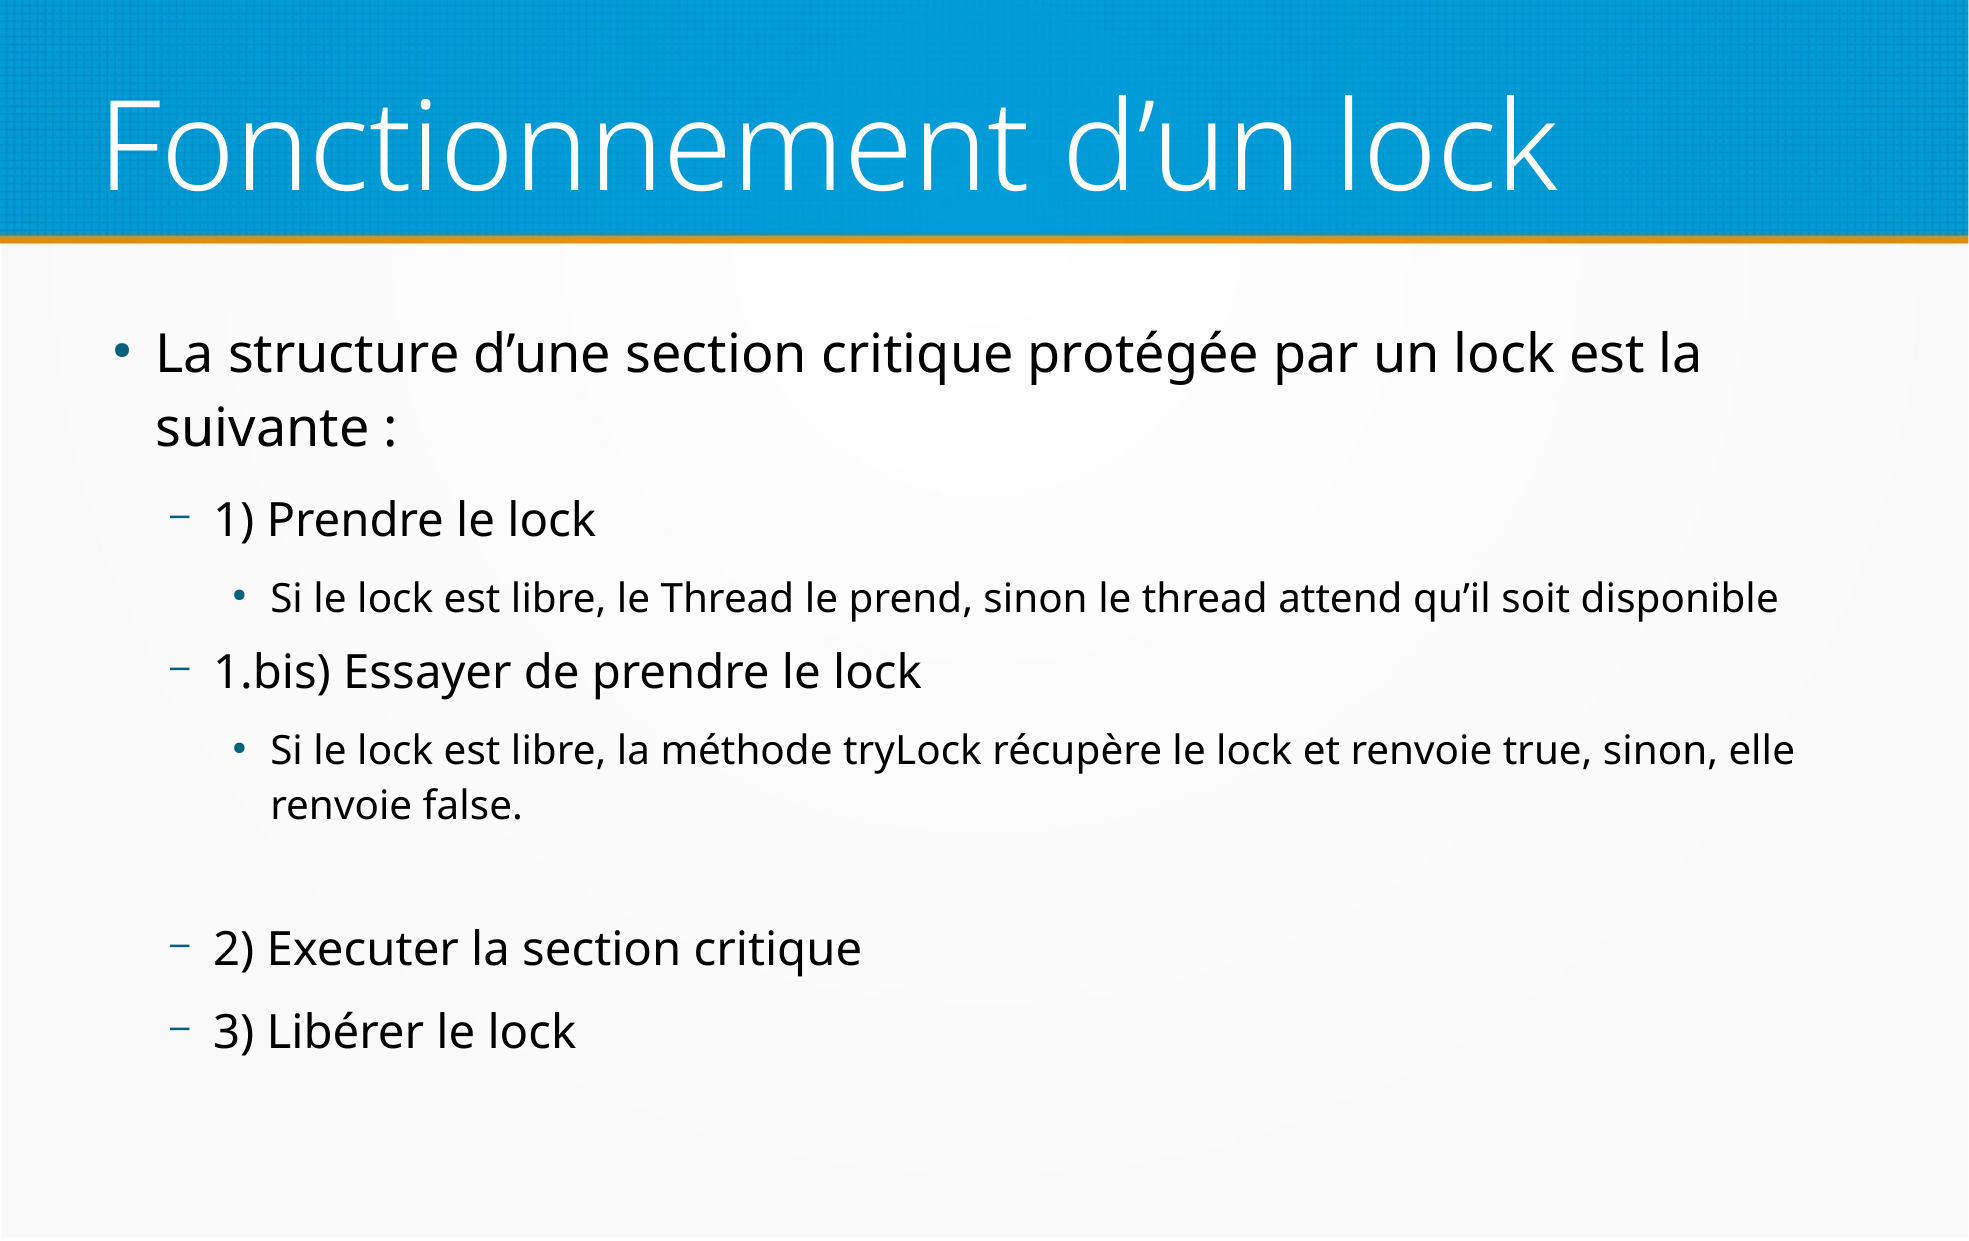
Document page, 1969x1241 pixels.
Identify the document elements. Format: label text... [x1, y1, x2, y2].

picture [0, 233, 1969, 1241]
list La structure d’une section critique protégée par un lock est la suivante : 1) Prendre le lock Si le lock est libre, le Thread le prend, sinon le thread attend qu’il soit disponible 1.bis) Essayer de prendre le lock Si le lock est libre, la méthode tryLock récupère le lock et renvoie true, sinon, elle renvoie false. 2) Executer la section critique 3) Libérer le lock [98, 315, 1861, 1081]
title Fonctionnement d’un lock [98, 19, 1870, 227]
